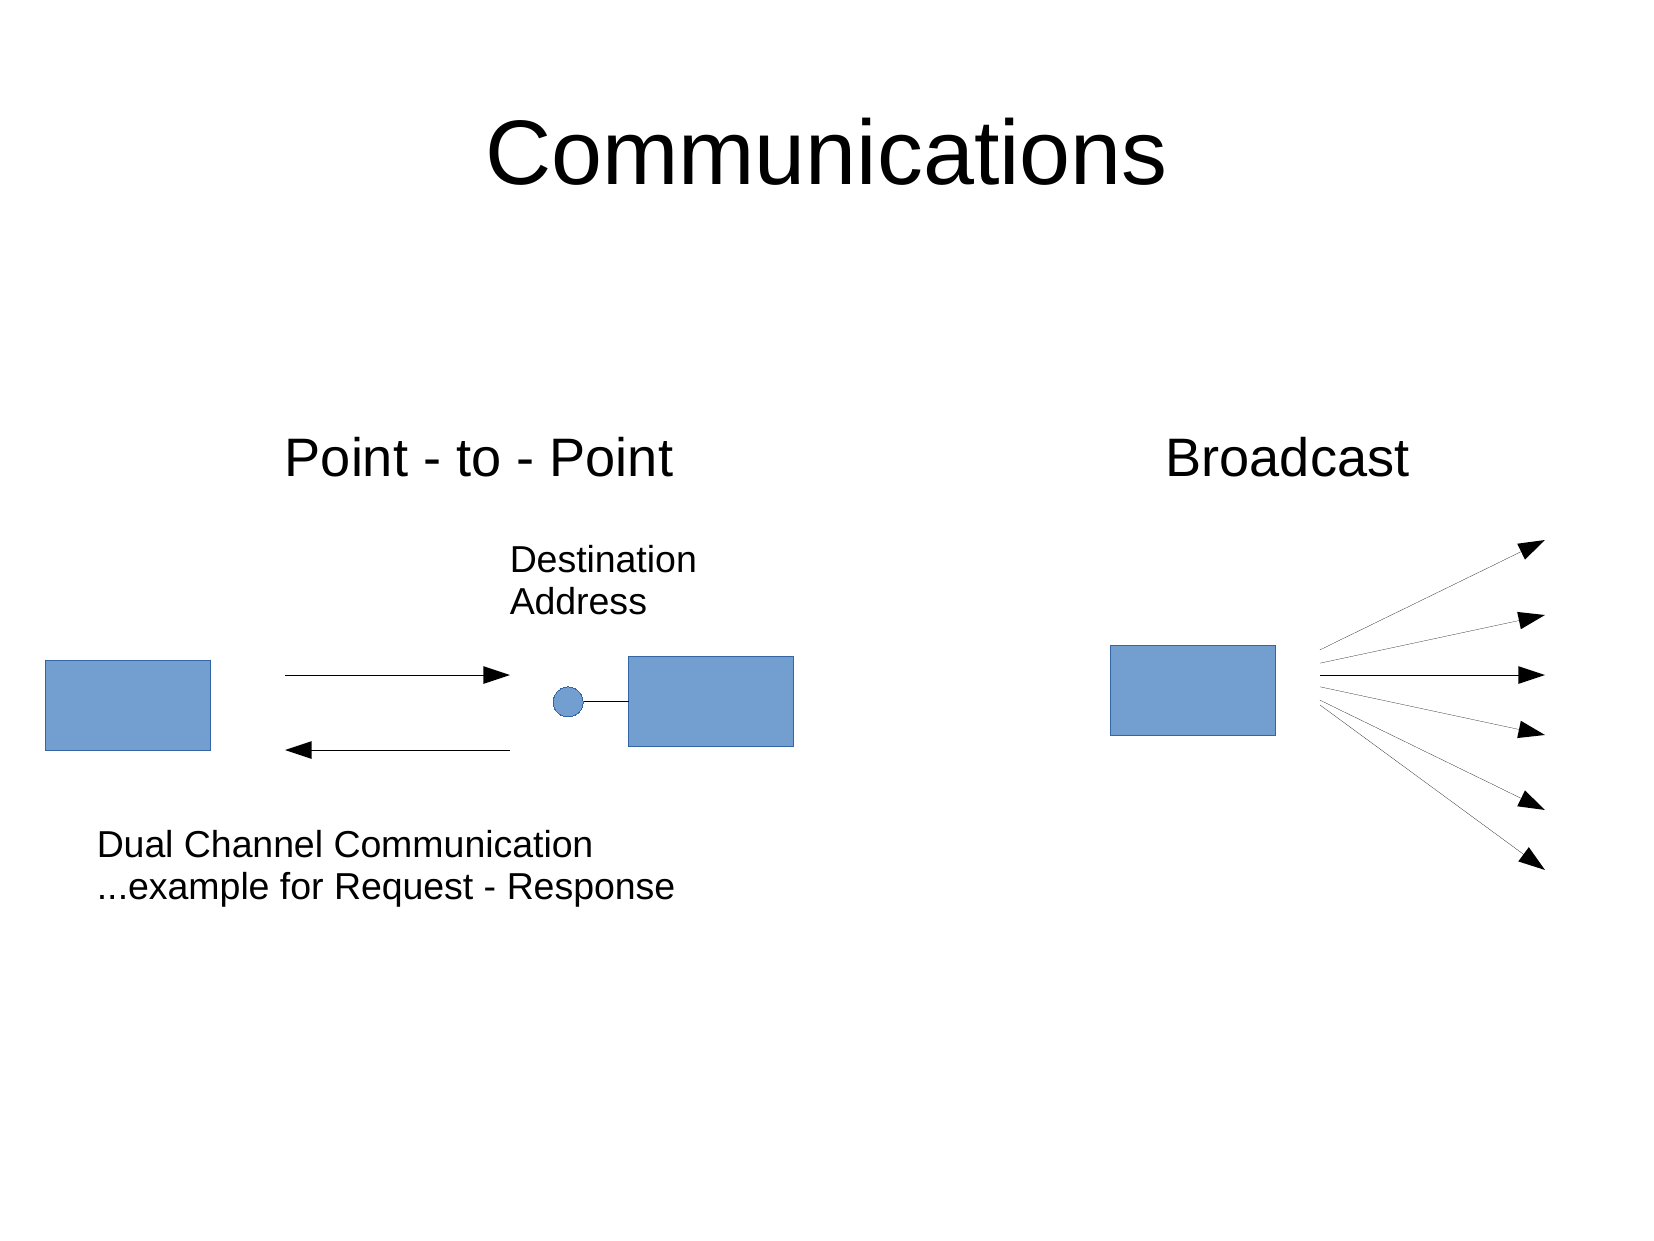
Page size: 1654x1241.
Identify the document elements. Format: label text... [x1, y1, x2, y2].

text_box [1110, 645, 1276, 736]
text_box Point - to - Point [270, 419, 689, 496]
text_box [553, 686, 584, 717]
text_box Broadcast [1150, 419, 1426, 496]
title Communications [82, 49, 1571, 257]
text_box Destination Address [495, 531, 723, 631]
text_box [628, 656, 794, 747]
text_box Dual Channel Communication ...example for Request - Response [82, 816, 691, 916]
text_box [45, 660, 211, 751]
